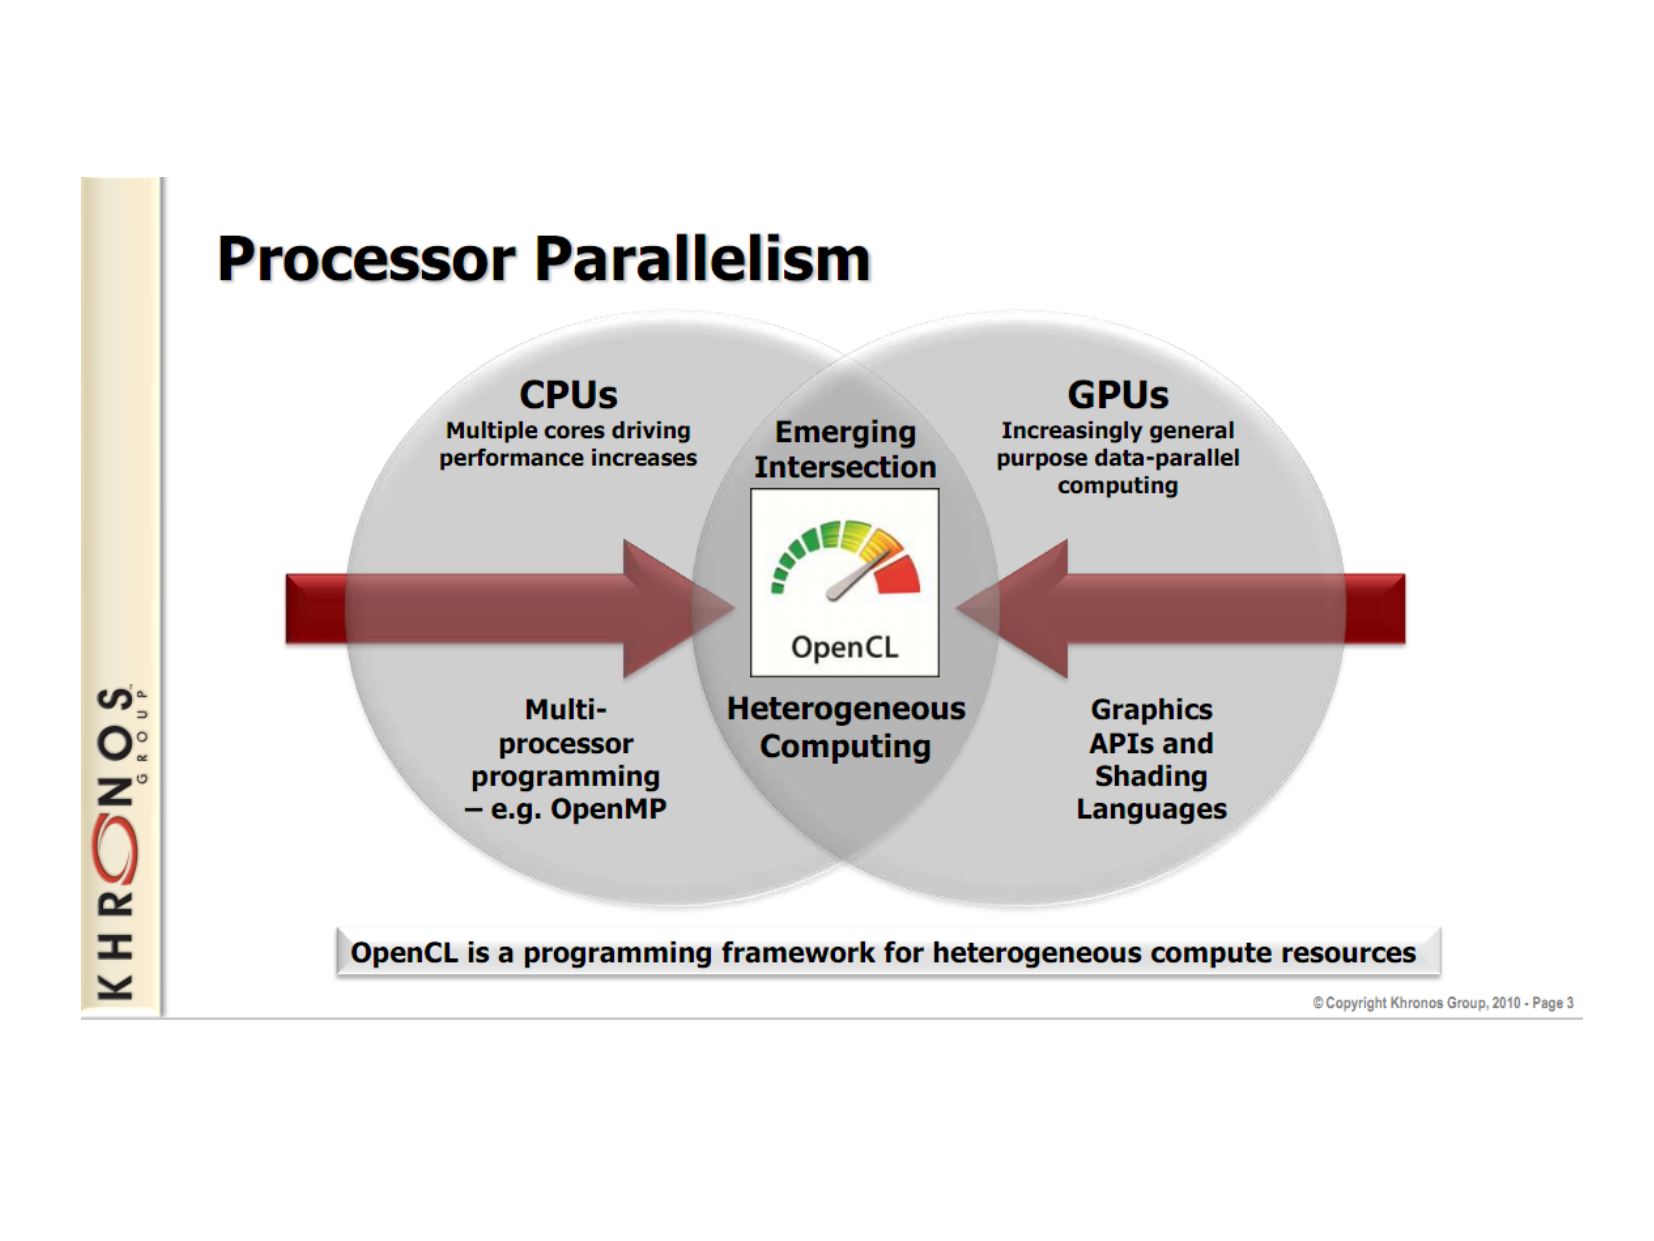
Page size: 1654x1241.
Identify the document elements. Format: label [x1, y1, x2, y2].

picture [81, 177, 1583, 1020]
